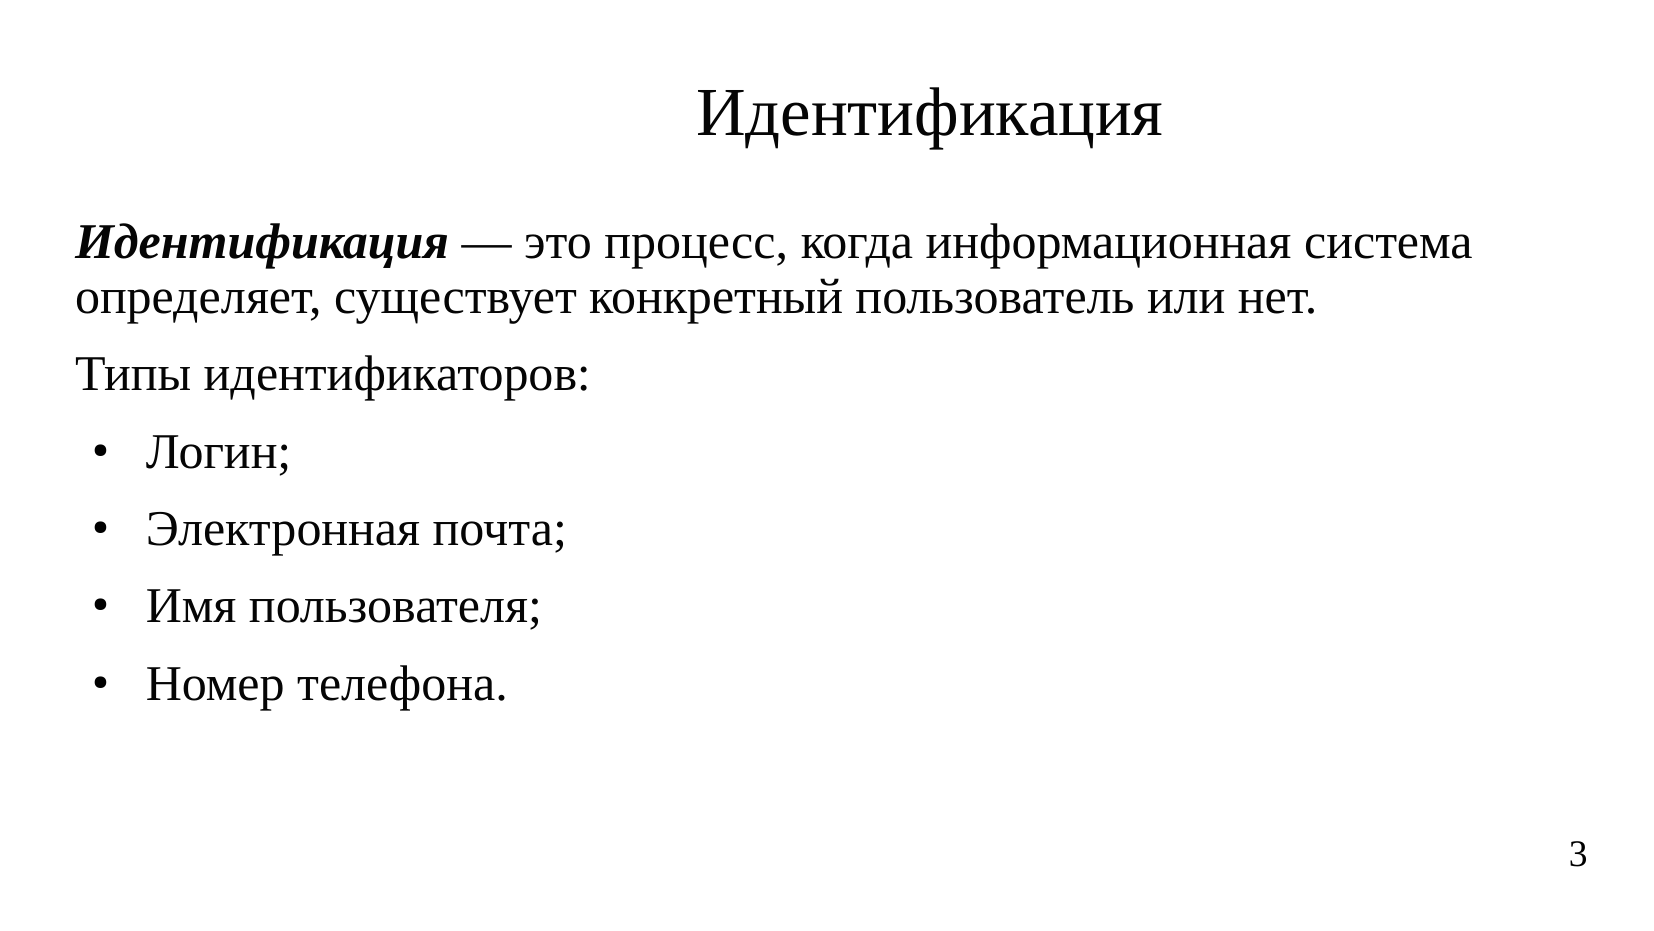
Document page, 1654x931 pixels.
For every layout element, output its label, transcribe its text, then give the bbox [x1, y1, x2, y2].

list Идентификация — это процесс, когда информационная система определяет, существует конкретный пользователь или нет. Типы идентификаторов: Логин; Электронная почта; Имя пользователя; Номер телефона. [75, 213, 1499, 754]
text_box 3 [975, 825, 1603, 881]
title Идентификация [265, 35, 1595, 189]
